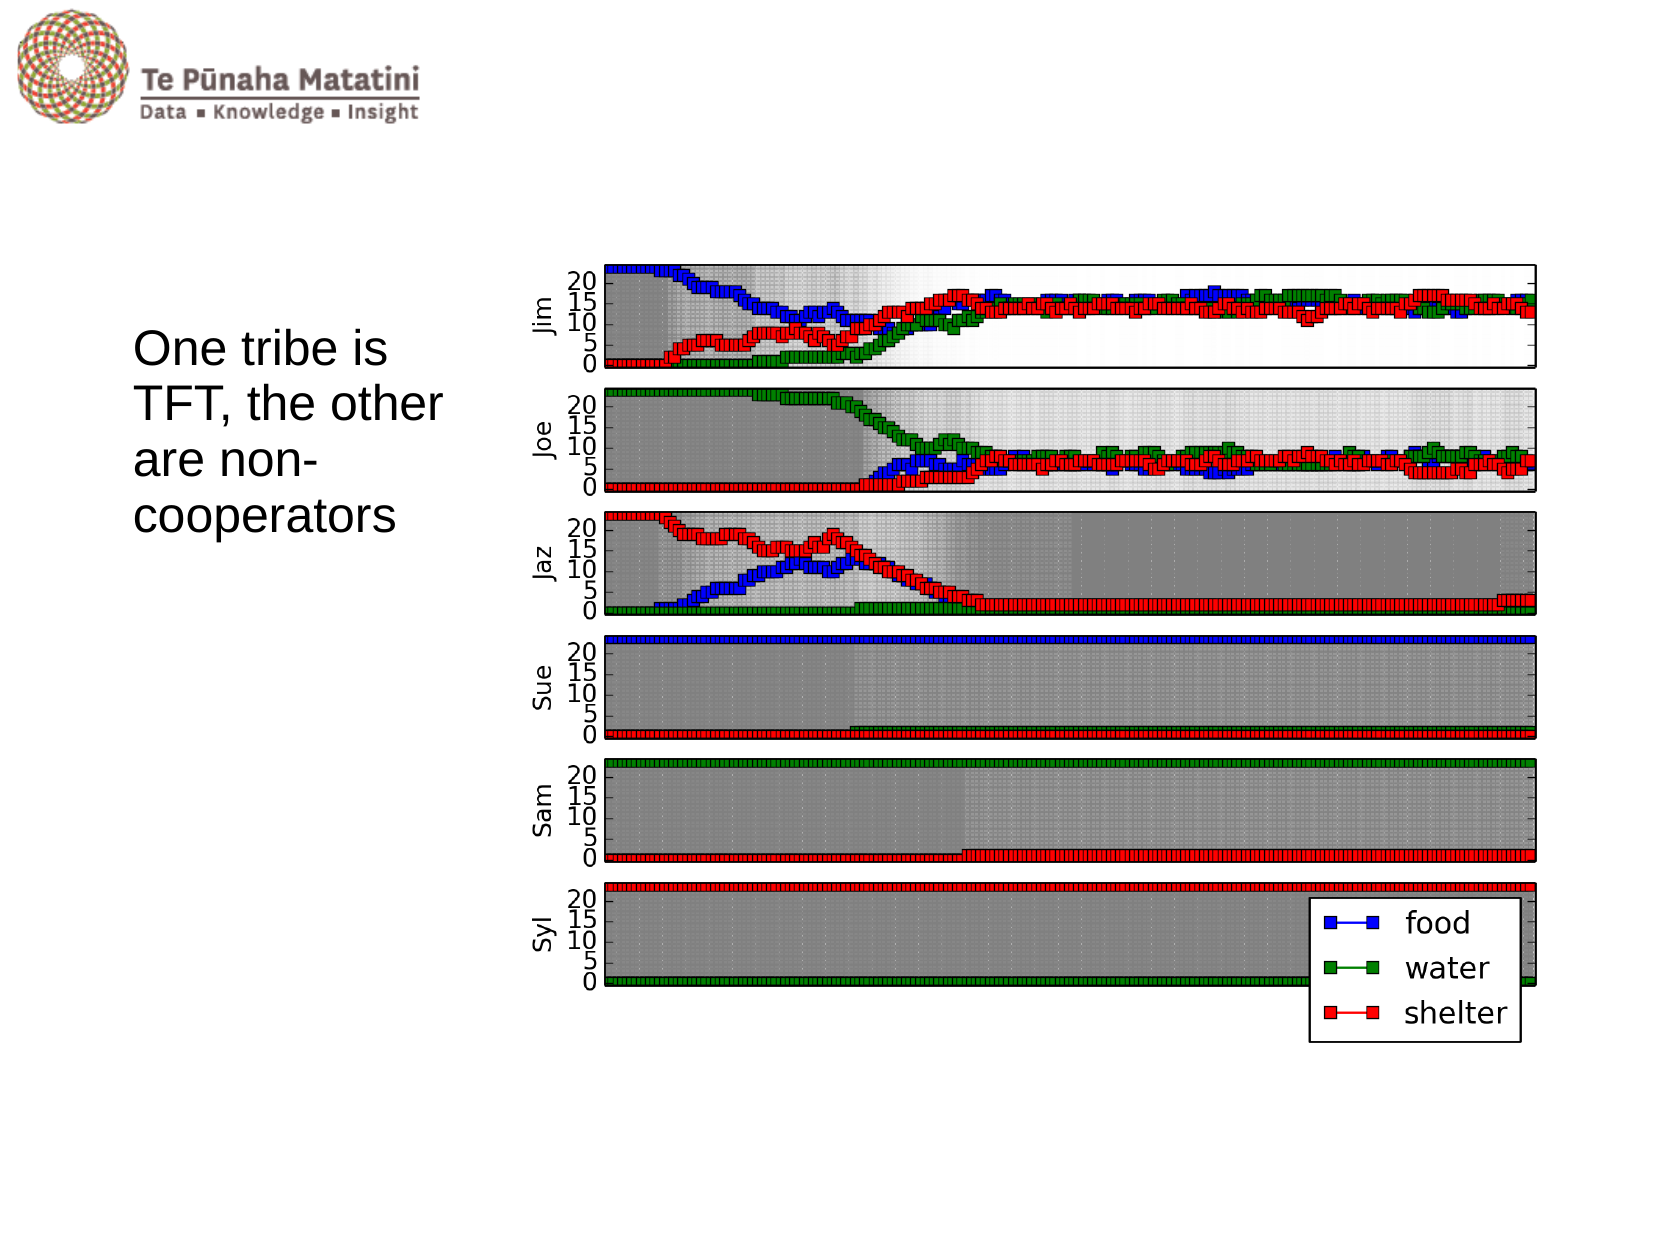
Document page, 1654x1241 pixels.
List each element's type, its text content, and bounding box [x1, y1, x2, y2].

picture [17, 0, 455, 148]
picture [454, 174, 1654, 1075]
text_box One tribe is TFT, the other are non-cooperators [118, 200, 485, 1004]
